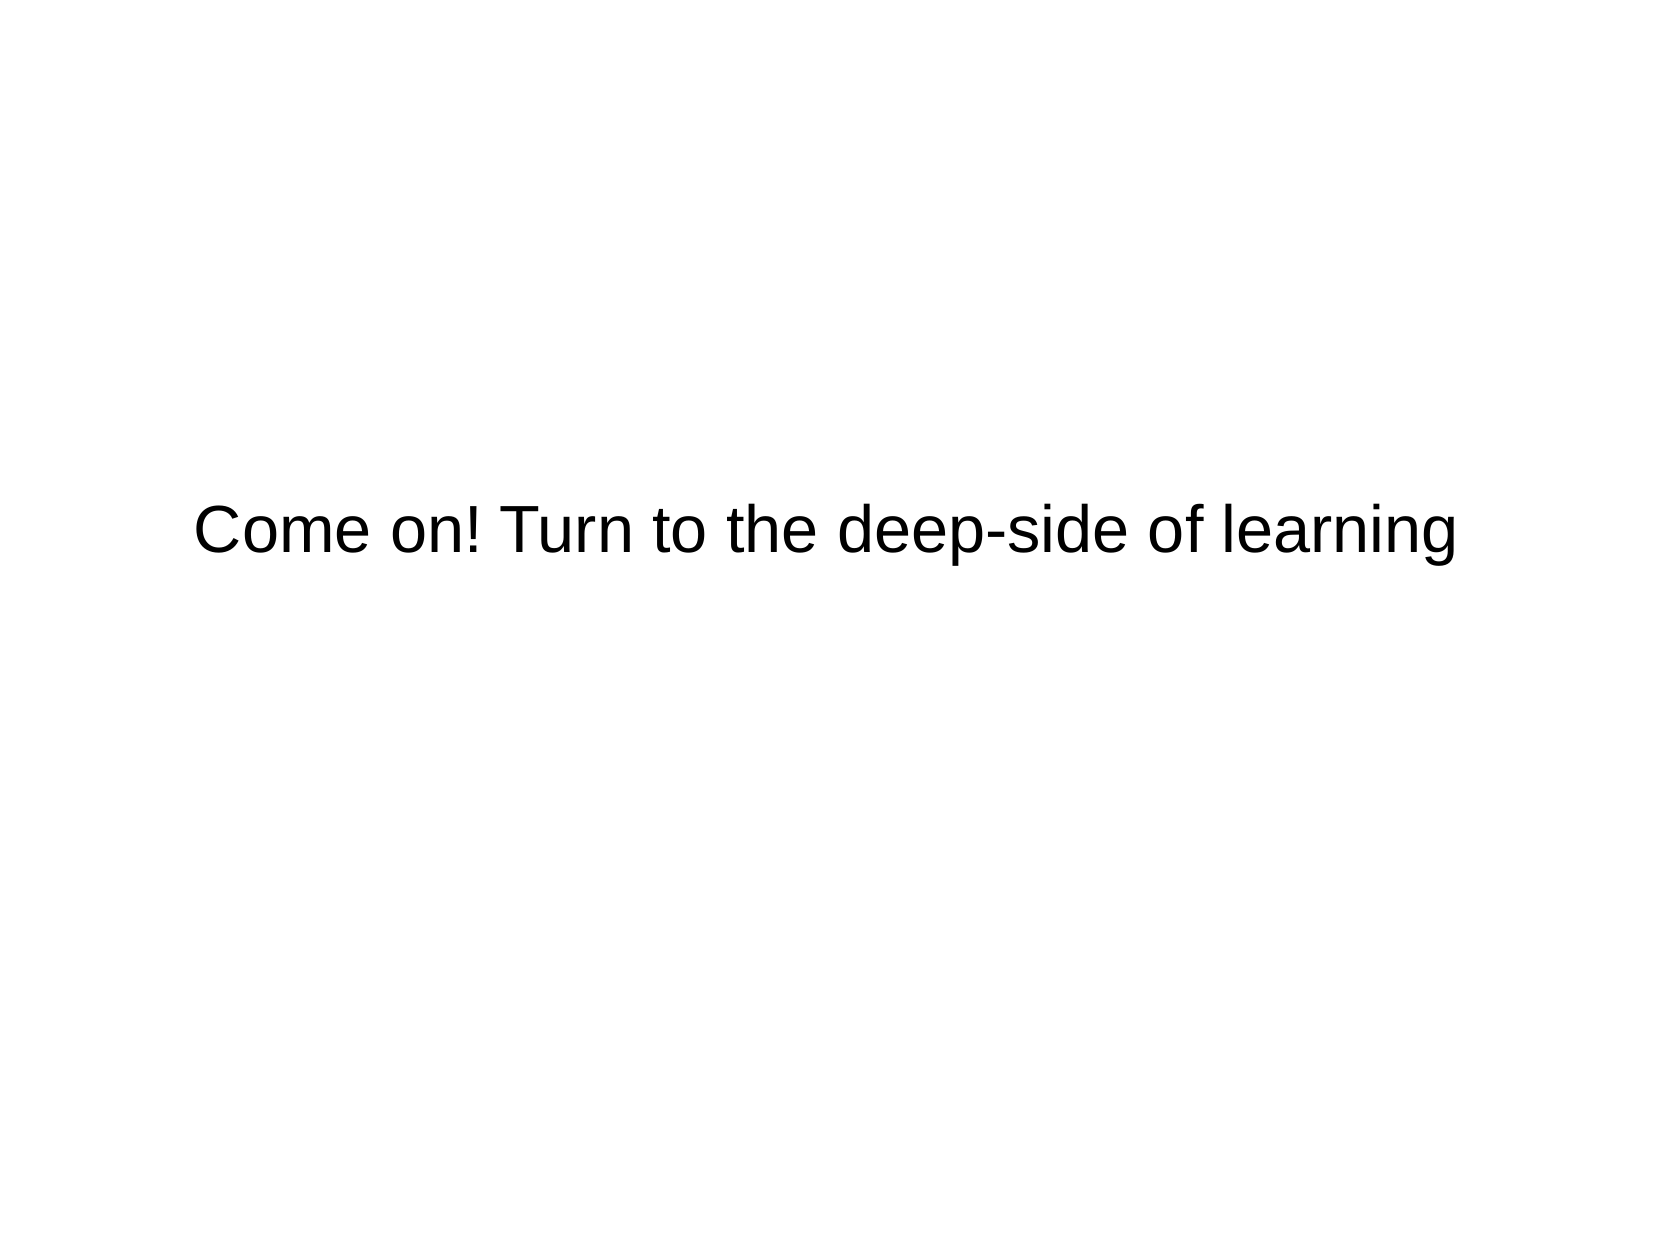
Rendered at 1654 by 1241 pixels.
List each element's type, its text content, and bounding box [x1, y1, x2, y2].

subtitle Come on! Turn to the deep-side of learning [82, 49, 1571, 1010]
